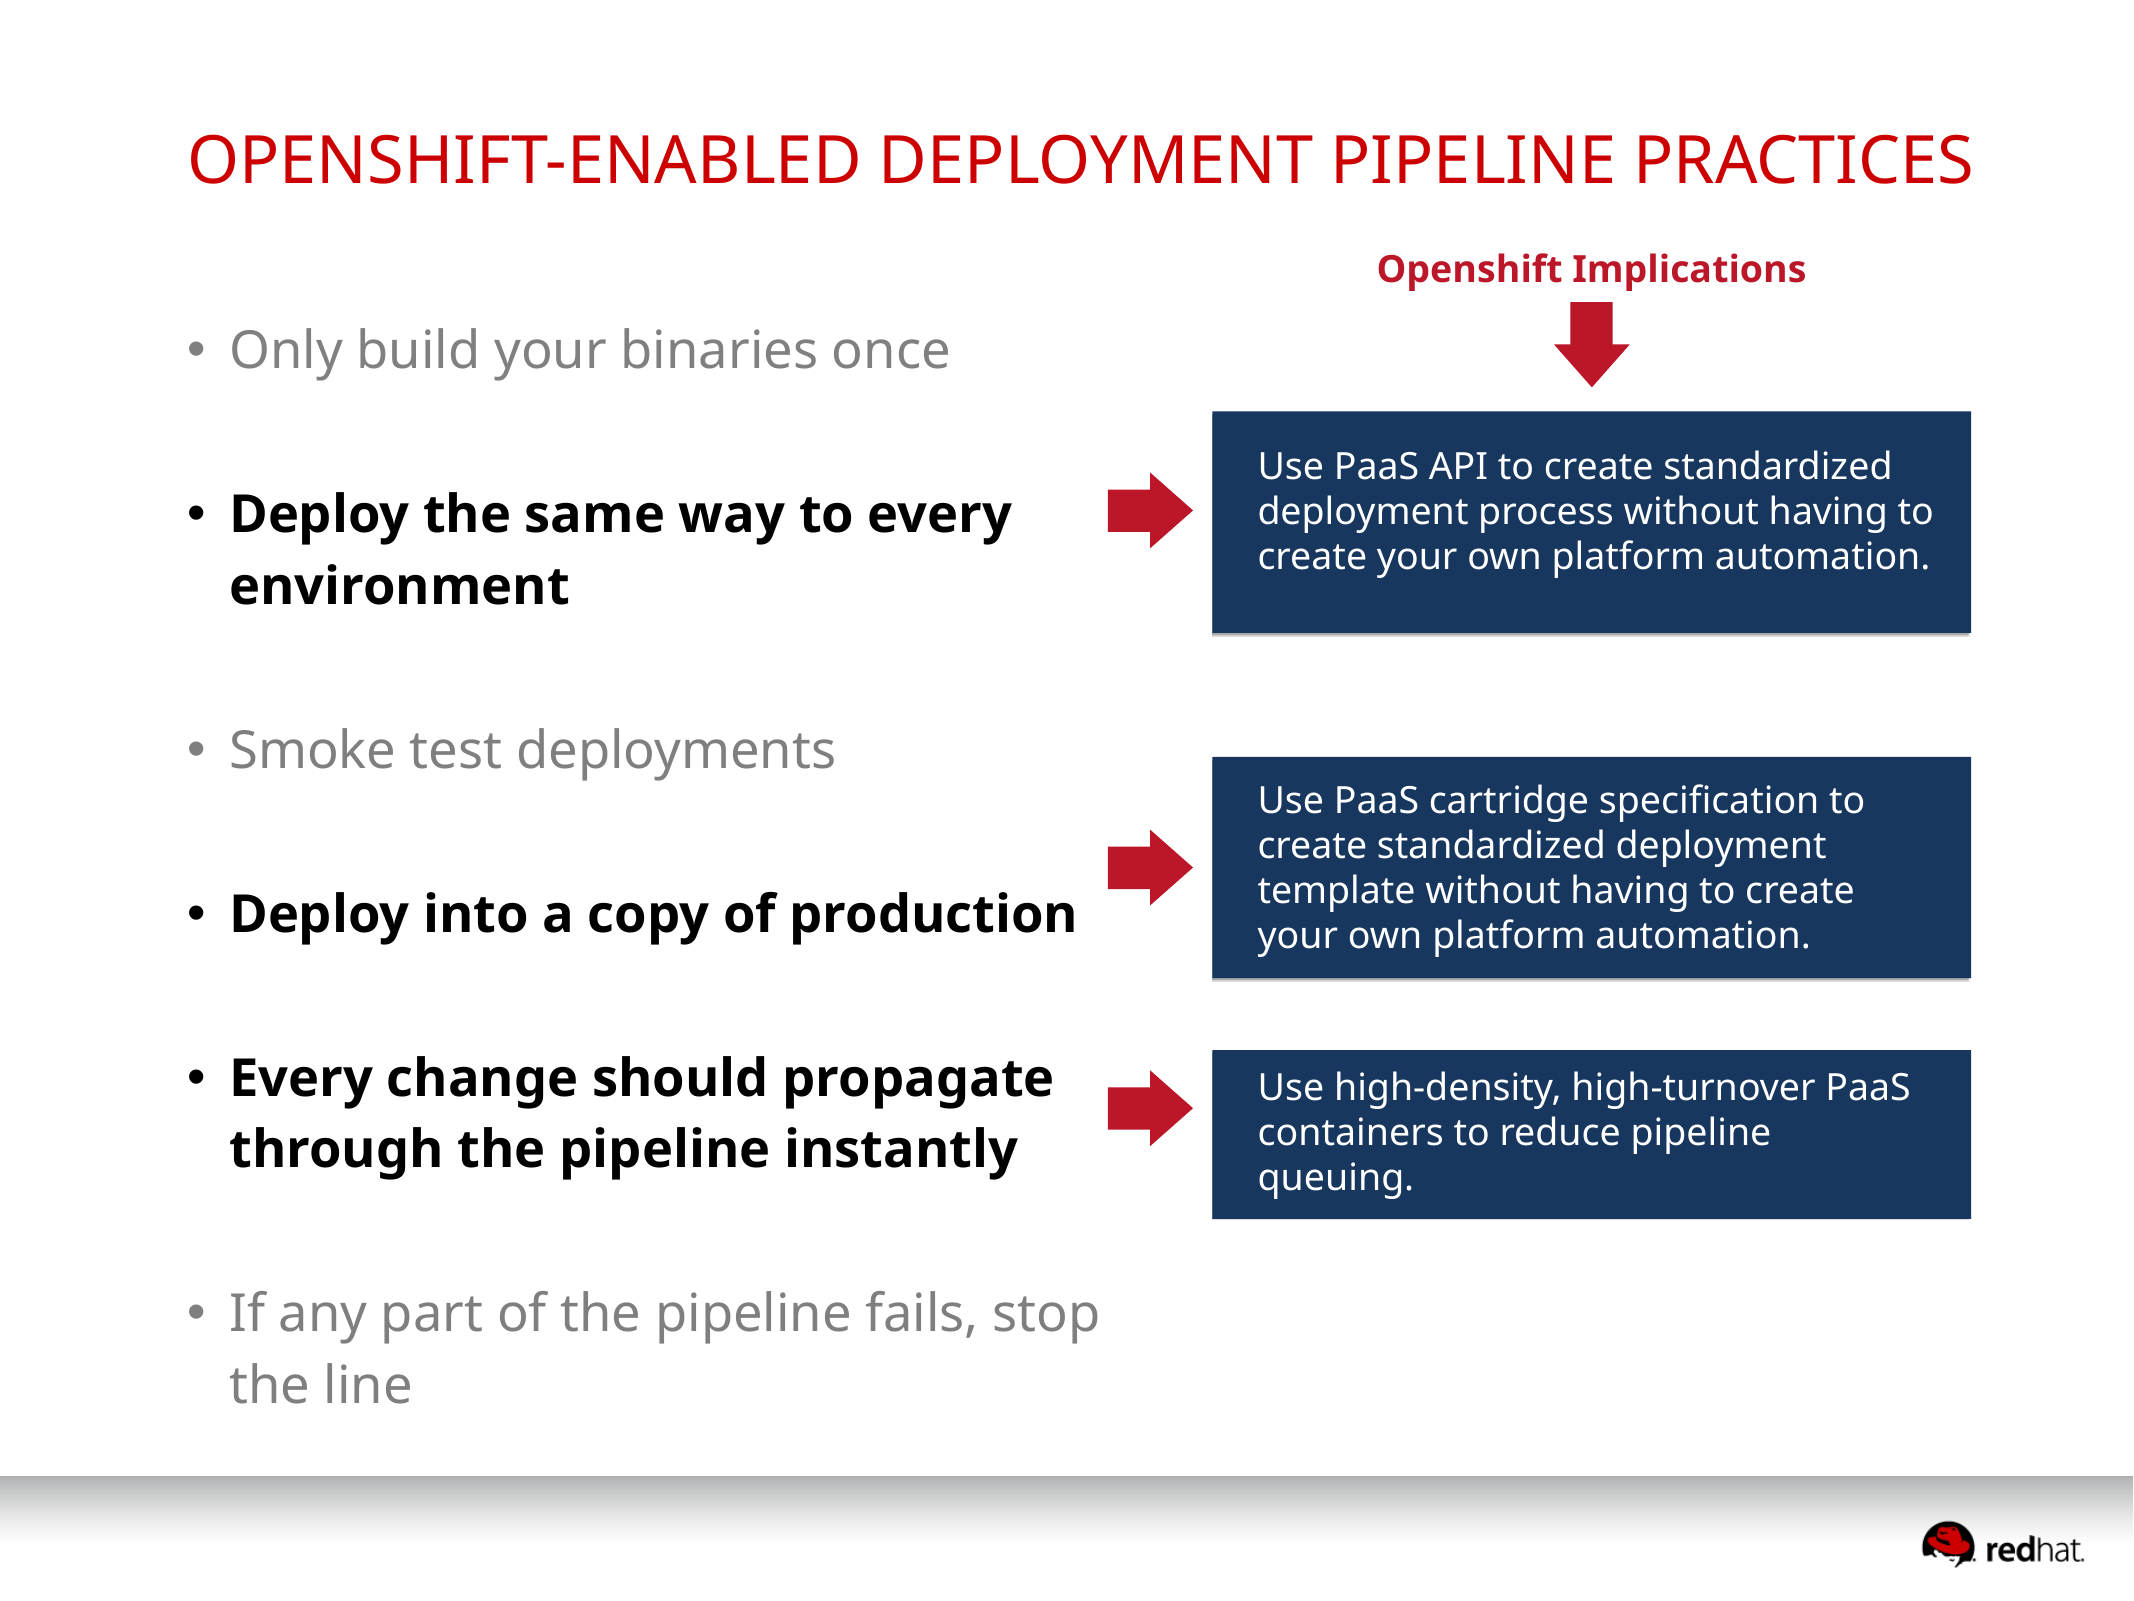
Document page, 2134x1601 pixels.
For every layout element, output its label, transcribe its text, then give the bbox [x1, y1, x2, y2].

text_box [1212, 411, 1972, 633]
text_box [1212, 1050, 1972, 1219]
text_box Use high-density, high-turnover PaaS containers to reduce pipeline queuing. [1242, 1055, 1935, 1206]
text_box Use PaaS API to create standardized deployment process without having to create your own platform automation. [1242, 434, 1959, 585]
text_box [1122, 472, 1194, 549]
text_box Use PaaS cartridge specification to create standardized deployment template without having to create your own platform automation. [1242, 769, 1955, 964]
text_box [1107, 829, 1194, 906]
text_box [1554, 302, 1630, 388]
text_box Openshift Implications [1361, 237, 1823, 298]
title Openshift-enabled deployment pipeline practices [187, 112, 2046, 259]
text_box [1212, 756, 1972, 979]
text_box [1107, 1070, 1194, 1147]
list Only build your binaries once Deploy the same way to every environment Smoke test deployments Deploy into a copy of production Every change should propagate through the pipeline instantly If any part of the pipeline fails, stop the line [187, 312, 1122, 1430]
picture [0, 1476, 2134, 1601]
